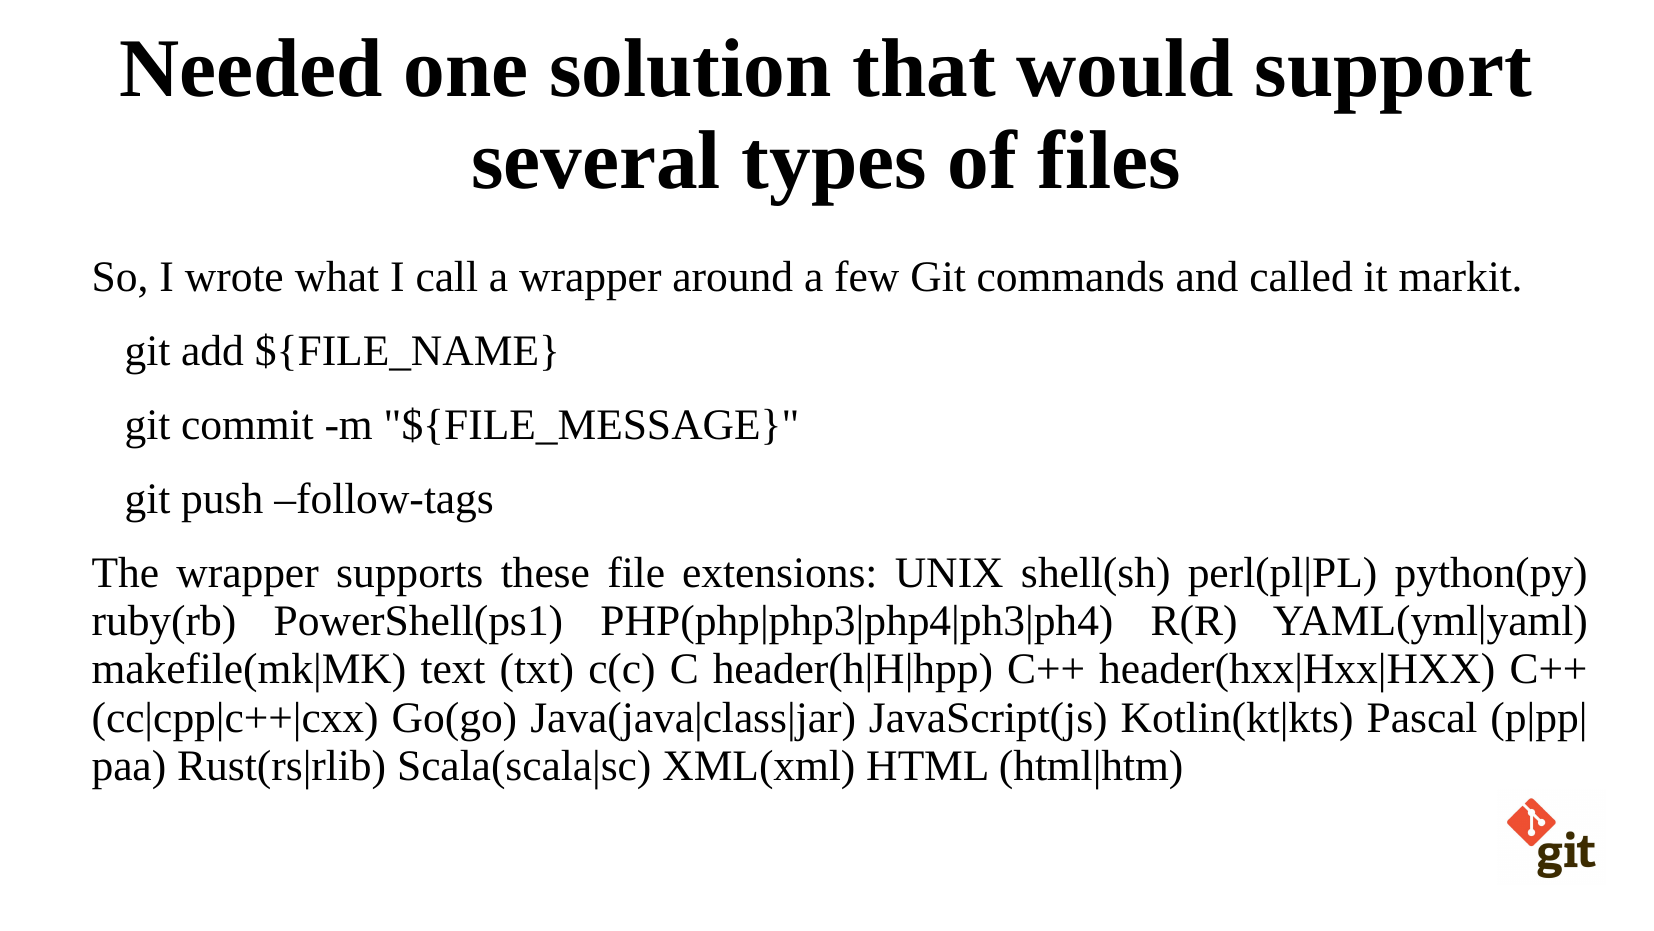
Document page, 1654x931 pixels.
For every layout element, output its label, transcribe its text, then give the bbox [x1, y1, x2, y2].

picture [1497, 789, 1606, 886]
list So, I wrote what I call a wrapper around a few Git commands and called it markit. git add ${FILE_NAME} git commit -m "${FILE_MESSAGE}" git push –follow-tags The wrapper supports these file extensions: UNIX shell(sh) perl(pl|PL) python(py) ruby(rb) PowerShell(ps1) PHP(php|php3|php4|ph3|ph4) R(R) YAML(yml|yaml) makefile(mk|MK) text (txt) c(c) C header(h|H|hpp) C++ header(hxx|Hxx|HXX) C++(cc|cpp|c++|cxx) Go(go) Java(java|class|jar) JavaScript(js) Kotlin(kt|kts) Pascal (p|pp|paa) Rust(rs|rlib) Scala(scala|sc) XML(xml) HTML (html|htm) [30, 217, 1591, 826]
title Needed one solution that would support several types of files [82, 13, 1571, 217]
